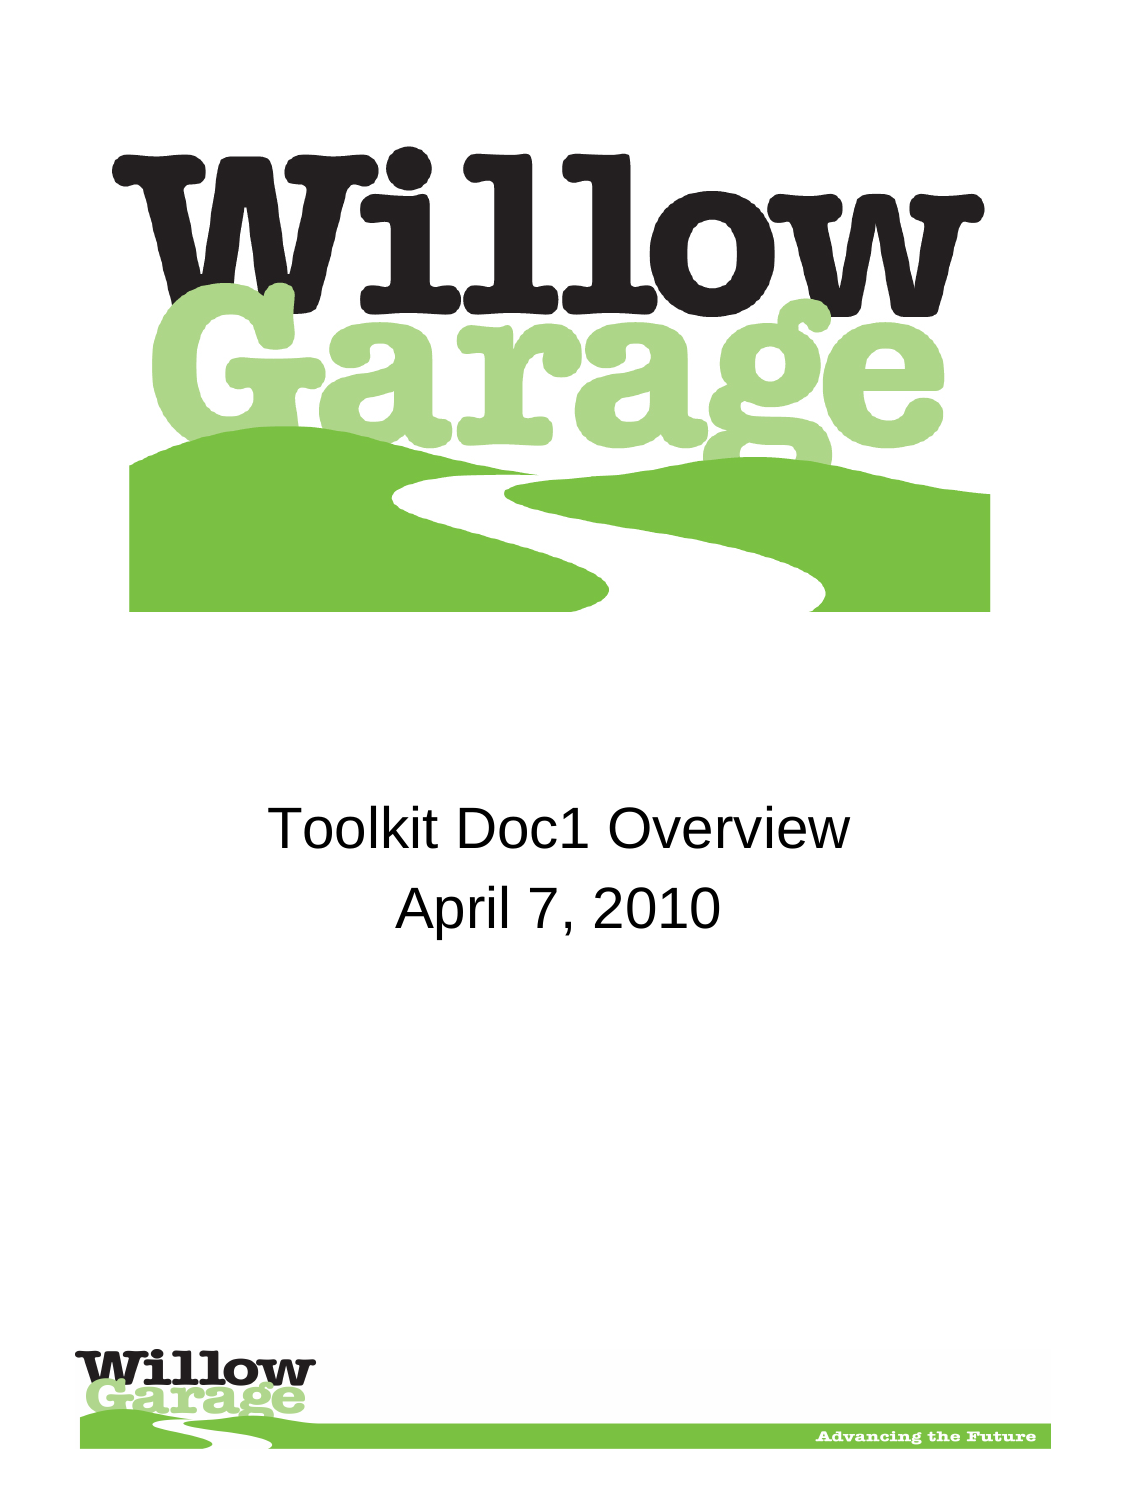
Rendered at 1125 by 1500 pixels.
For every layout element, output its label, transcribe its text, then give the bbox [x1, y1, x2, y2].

picture [37, 38, 1088, 713]
list Toolkit Doc1 Overview April 7, 2010 [37, 787, 1088, 1088]
picture [75, 1349, 1051, 1449]
